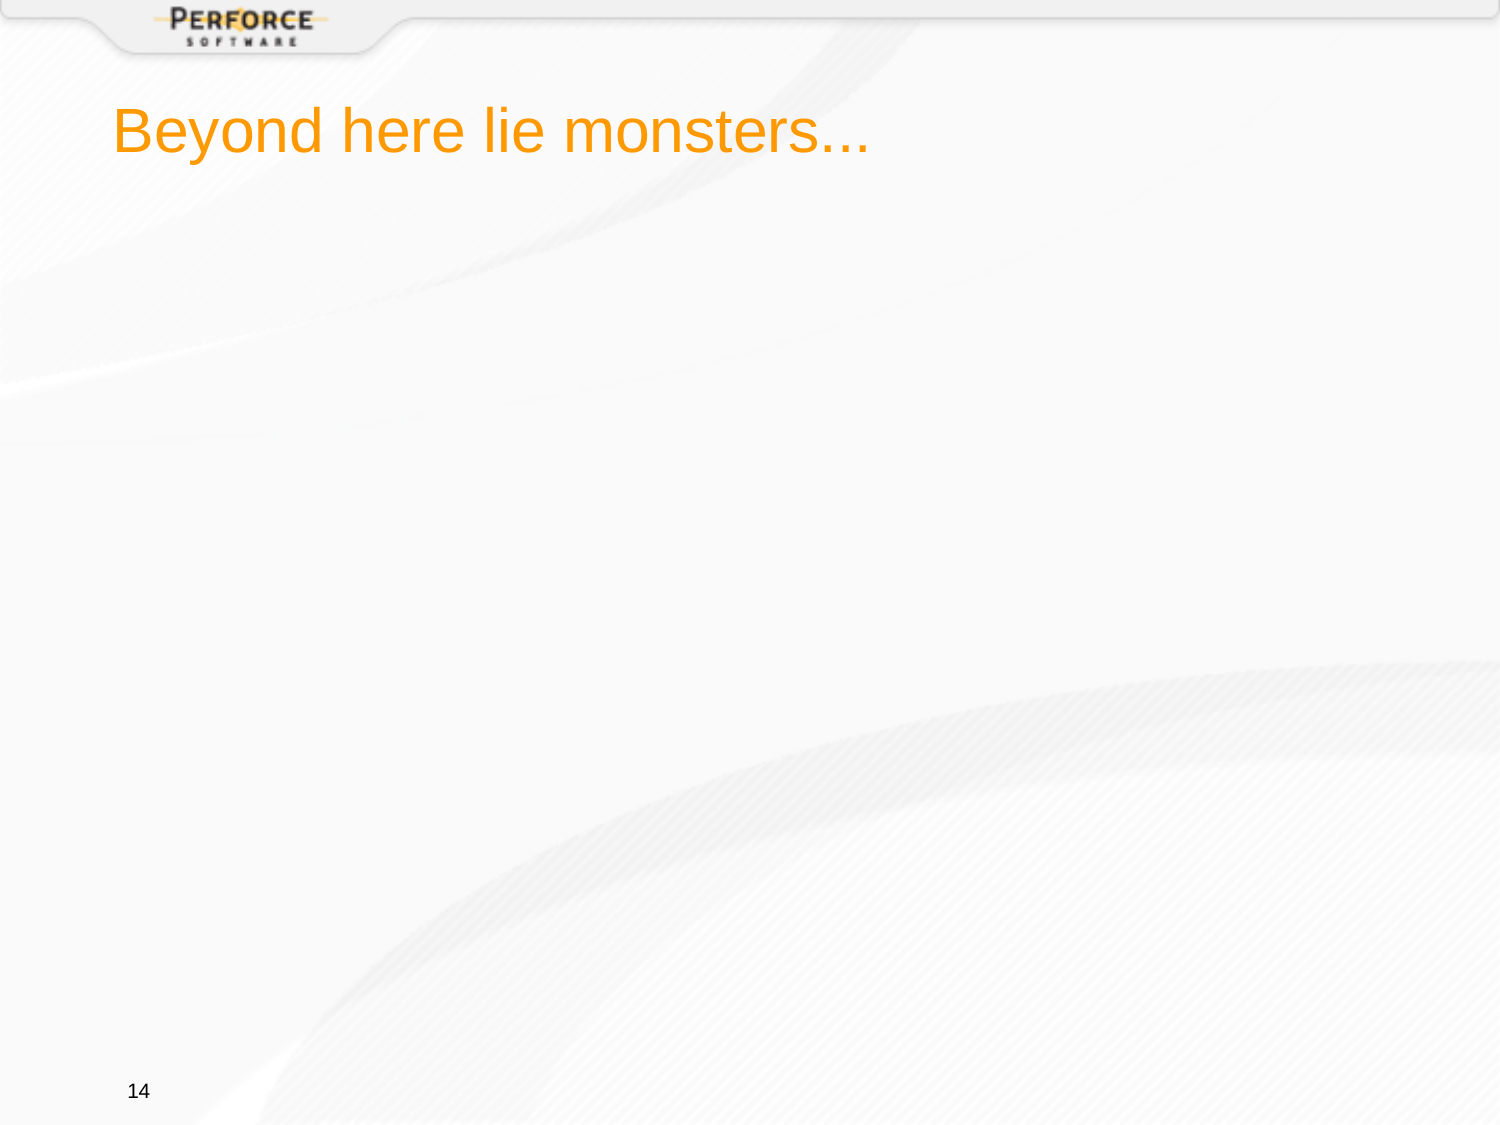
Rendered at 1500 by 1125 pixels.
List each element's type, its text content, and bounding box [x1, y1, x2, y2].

title Beyond here lie monsters... [112, 69, 1388, 193]
picture [0, 0, 1500, 1125]
